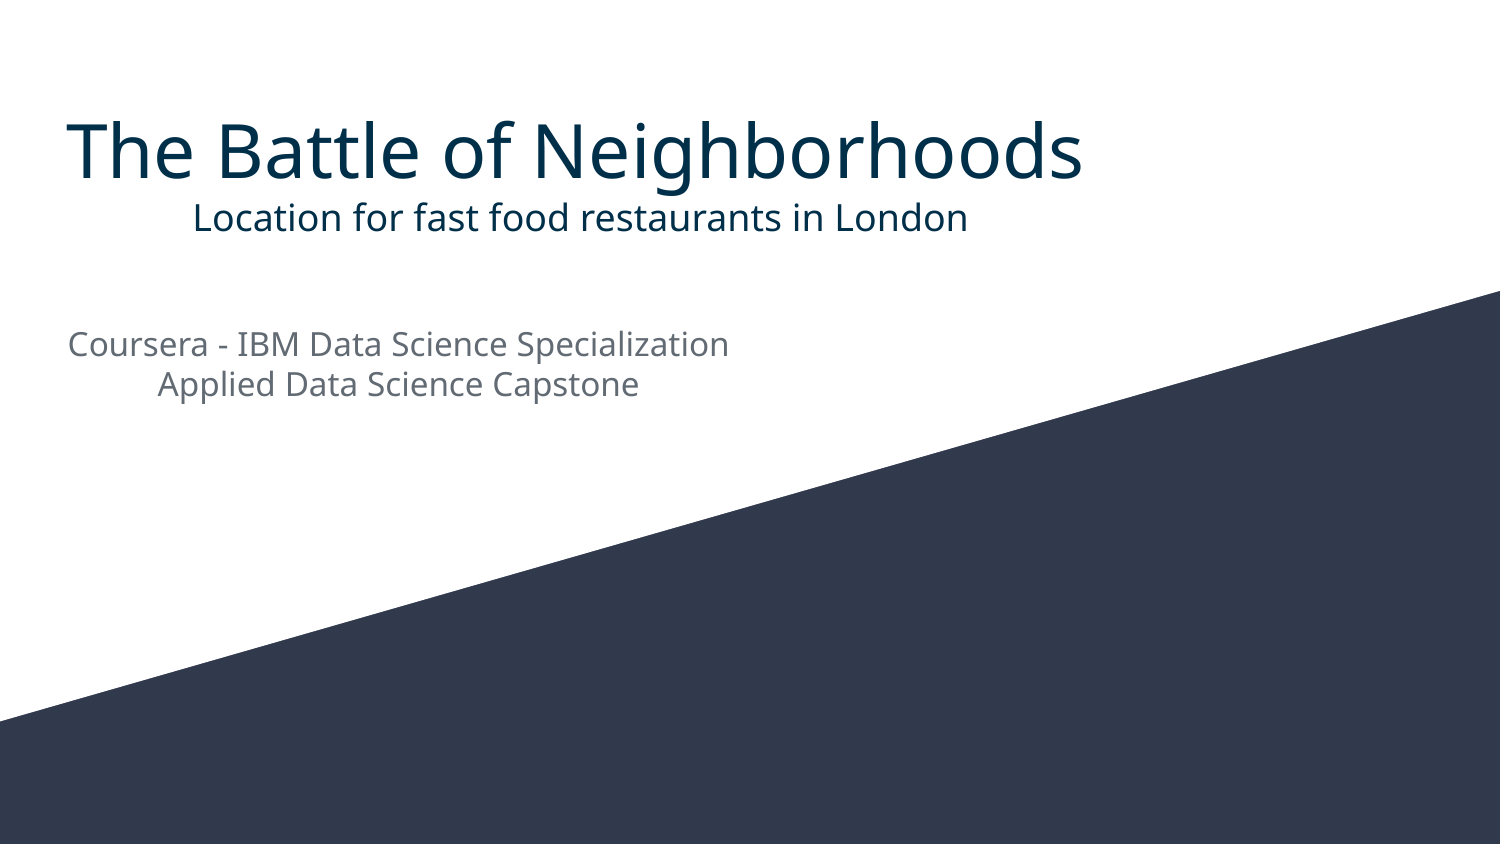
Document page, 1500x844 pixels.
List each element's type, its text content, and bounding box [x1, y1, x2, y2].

subtitle Coursera - IBM Data Science Specialization Applied Data Science Capstone [51, 308, 748, 430]
title The Battle of Neighborhoods Location for fast food restaurants in London [51, 88, 1449, 299]
